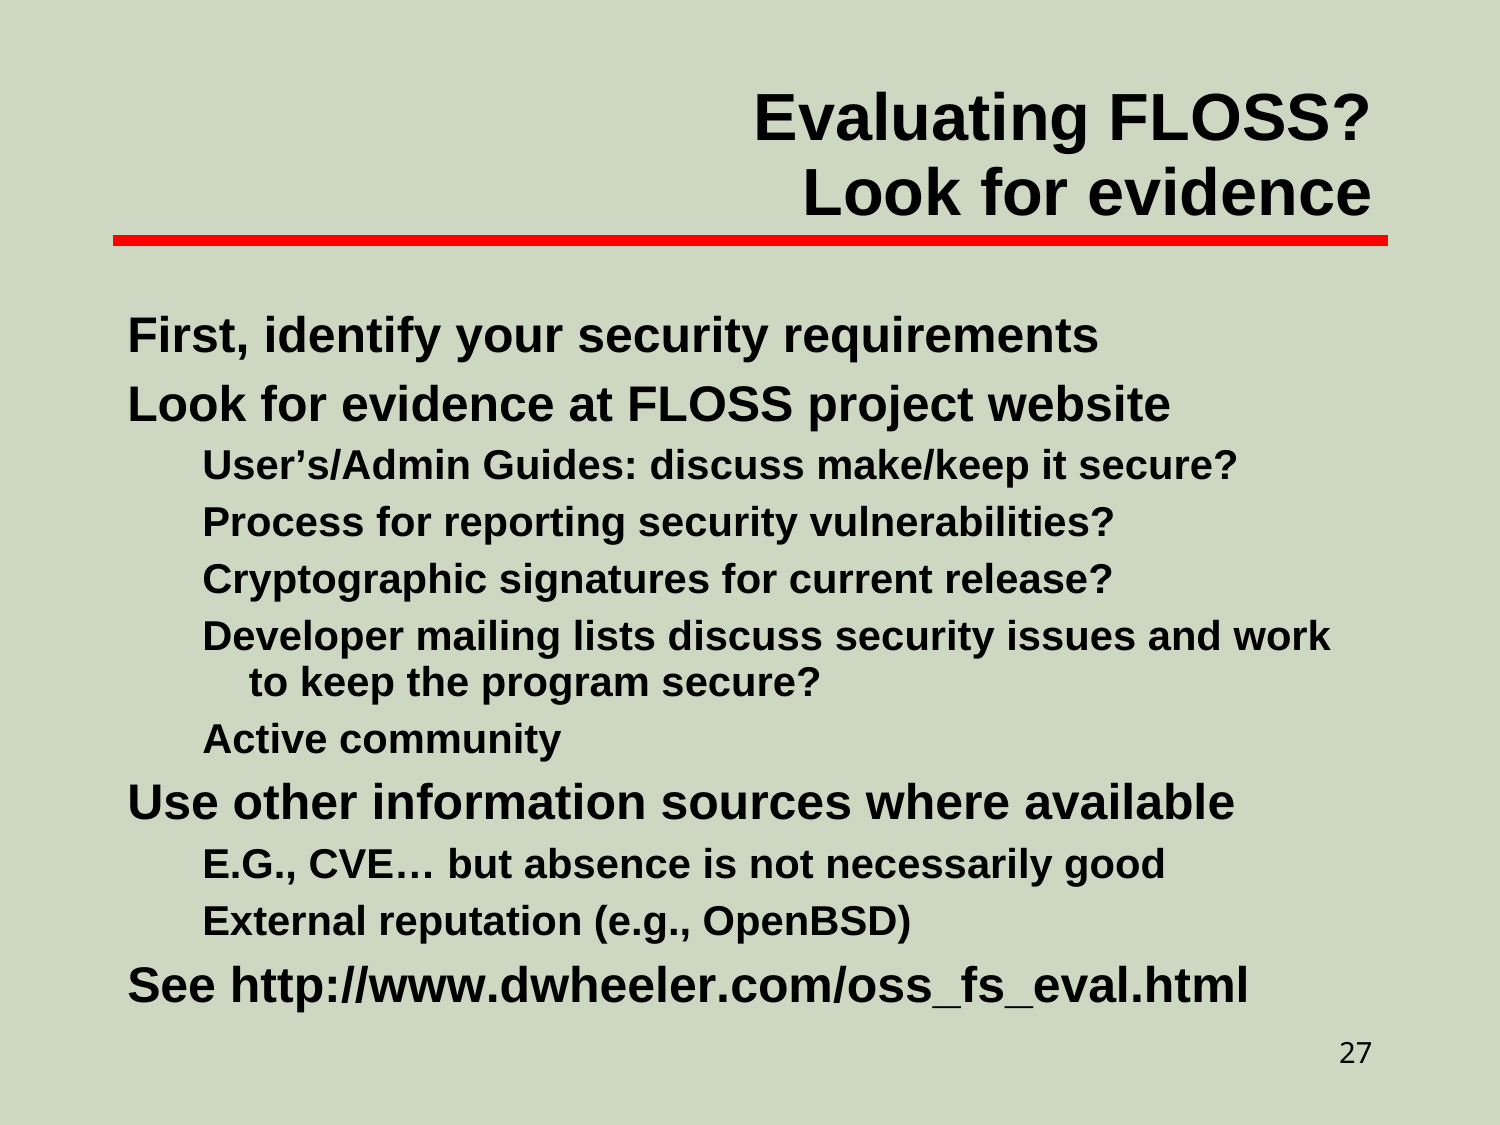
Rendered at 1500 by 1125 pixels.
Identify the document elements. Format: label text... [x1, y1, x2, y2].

list First, identify your security requirements Look for evidence at FLOSS project website User’s/Admin Guides: discuss make/keep it secure? Process for reporting security vulnerabilities? Cryptographic signatures for current release? Developer mailing lists discuss security issues and work to keep the program secure? Active community Use other information sources where available E.G., CVE… but absence is not necessarily good External reputation (e.g., OpenBSD) See http://www.dwheeler.com/oss_fs_eval.html [112, 299, 1388, 1066]
title Evaluating FLOSS? Look for evidence [337, 67, 1388, 243]
